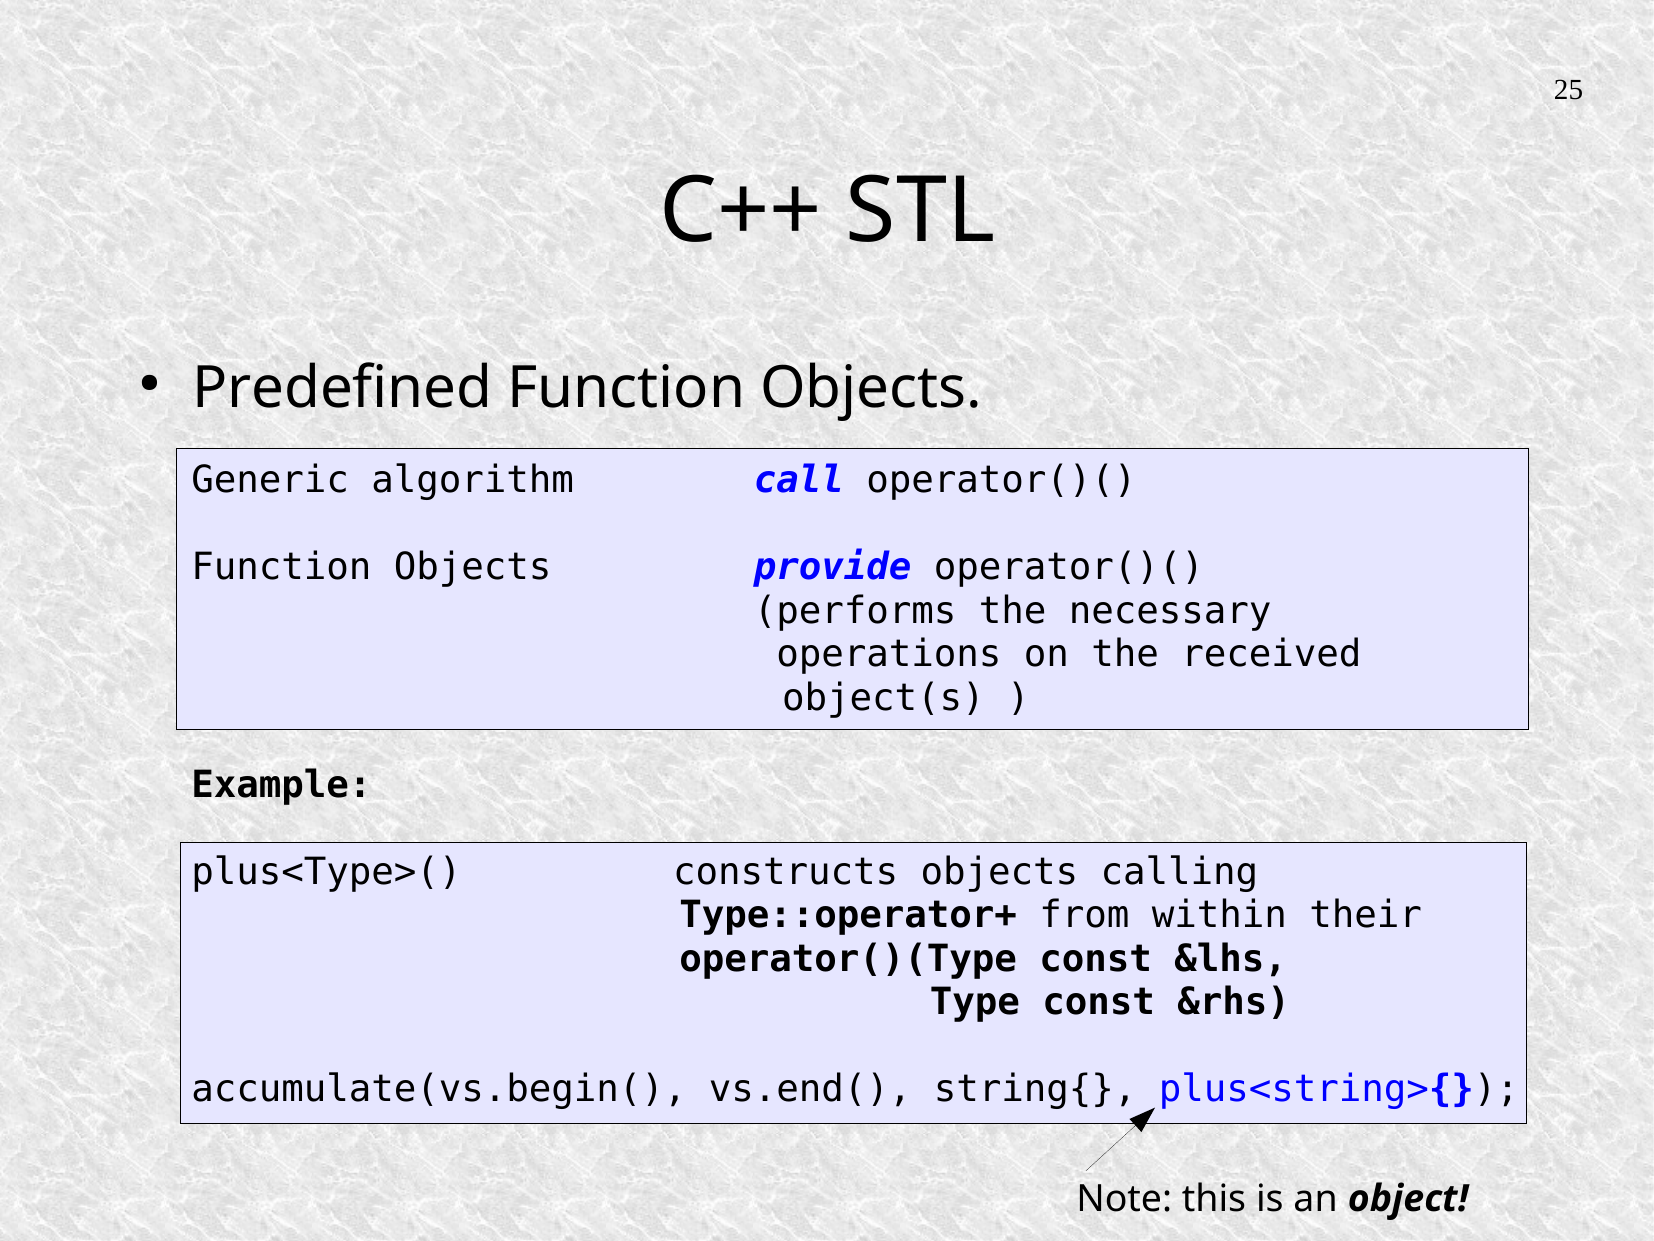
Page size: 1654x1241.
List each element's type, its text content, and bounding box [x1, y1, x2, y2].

title C++ STL [121, 102, 1534, 311]
text_box Generic algorithm call operator()() Function Objects provide operator()() (performs the necessary operations on the received object(s) ) Example: plus<Type>() constructs objects calling Type::operator+ from within their operator()(Type const &lhs, Type const &rhs) accumulate(vs.begin(), vs.end(), string{}, plus<string>{}); [191, 457, 1520, 1155]
text_box Note: this is an object! [1076, 1171, 1520, 1218]
picture [0, 0, 1654, 1241]
list Predefined Function Objects. [121, 344, 1534, 1127]
